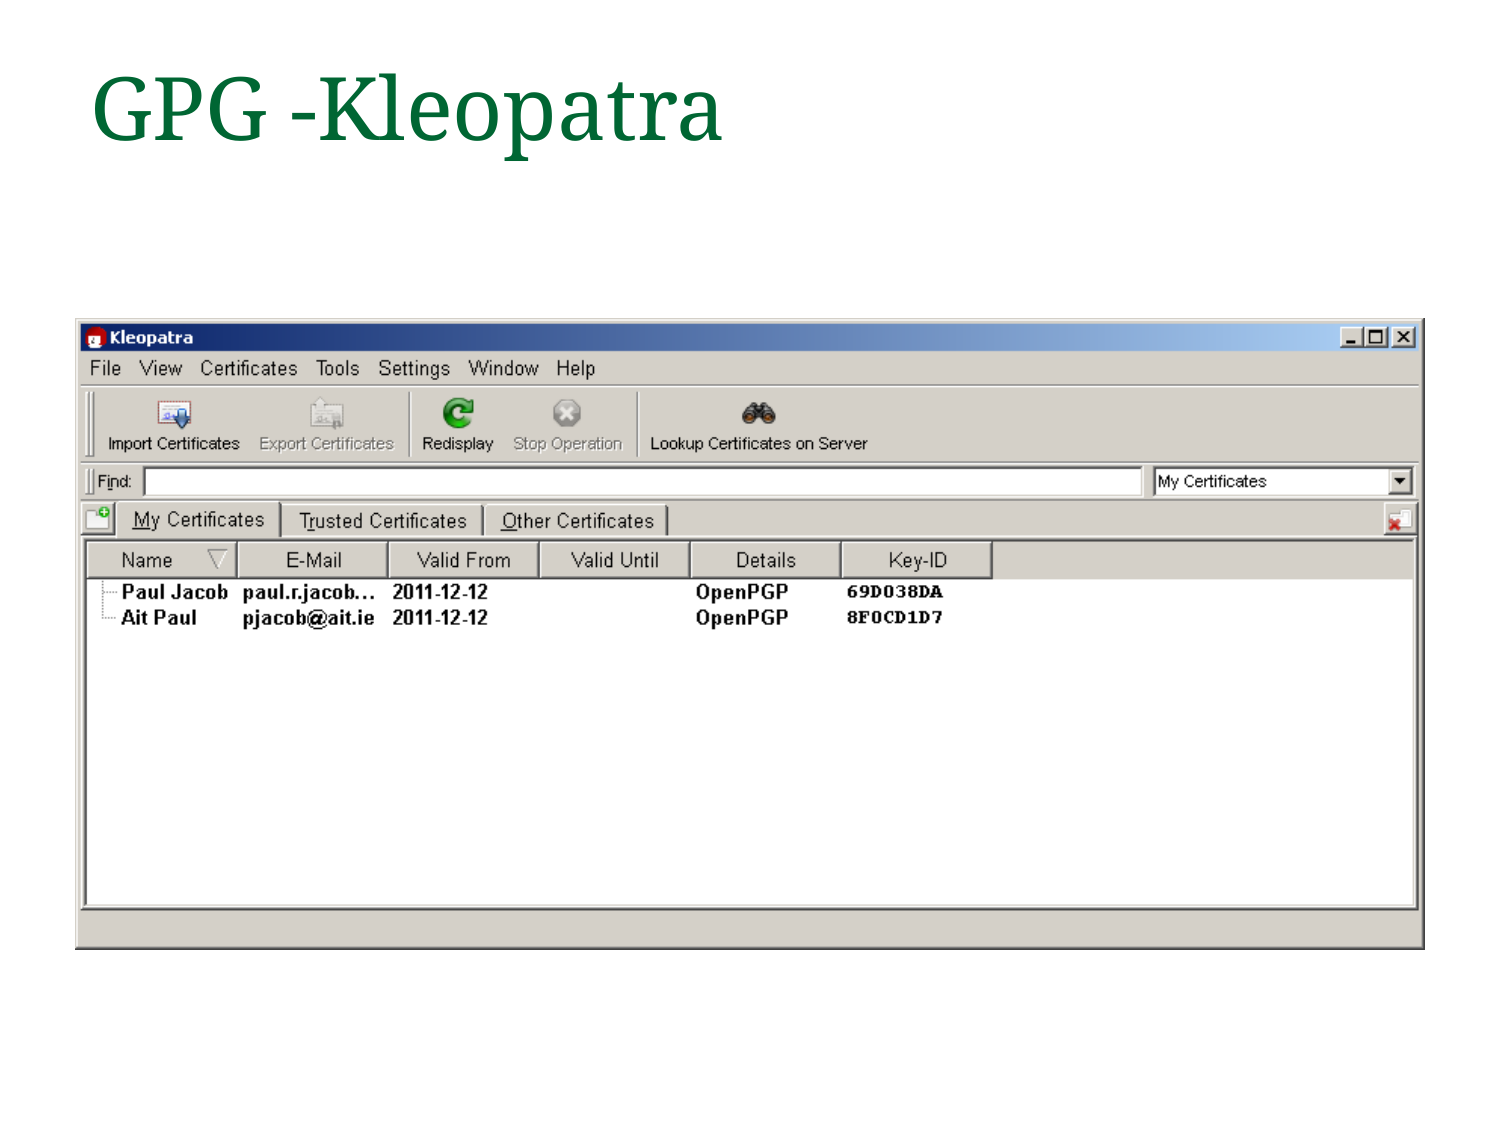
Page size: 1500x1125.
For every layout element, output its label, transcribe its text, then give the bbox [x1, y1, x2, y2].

picture [75, 318, 1425, 950]
title GPG -Kleopatra [75, 45, 1425, 233]
